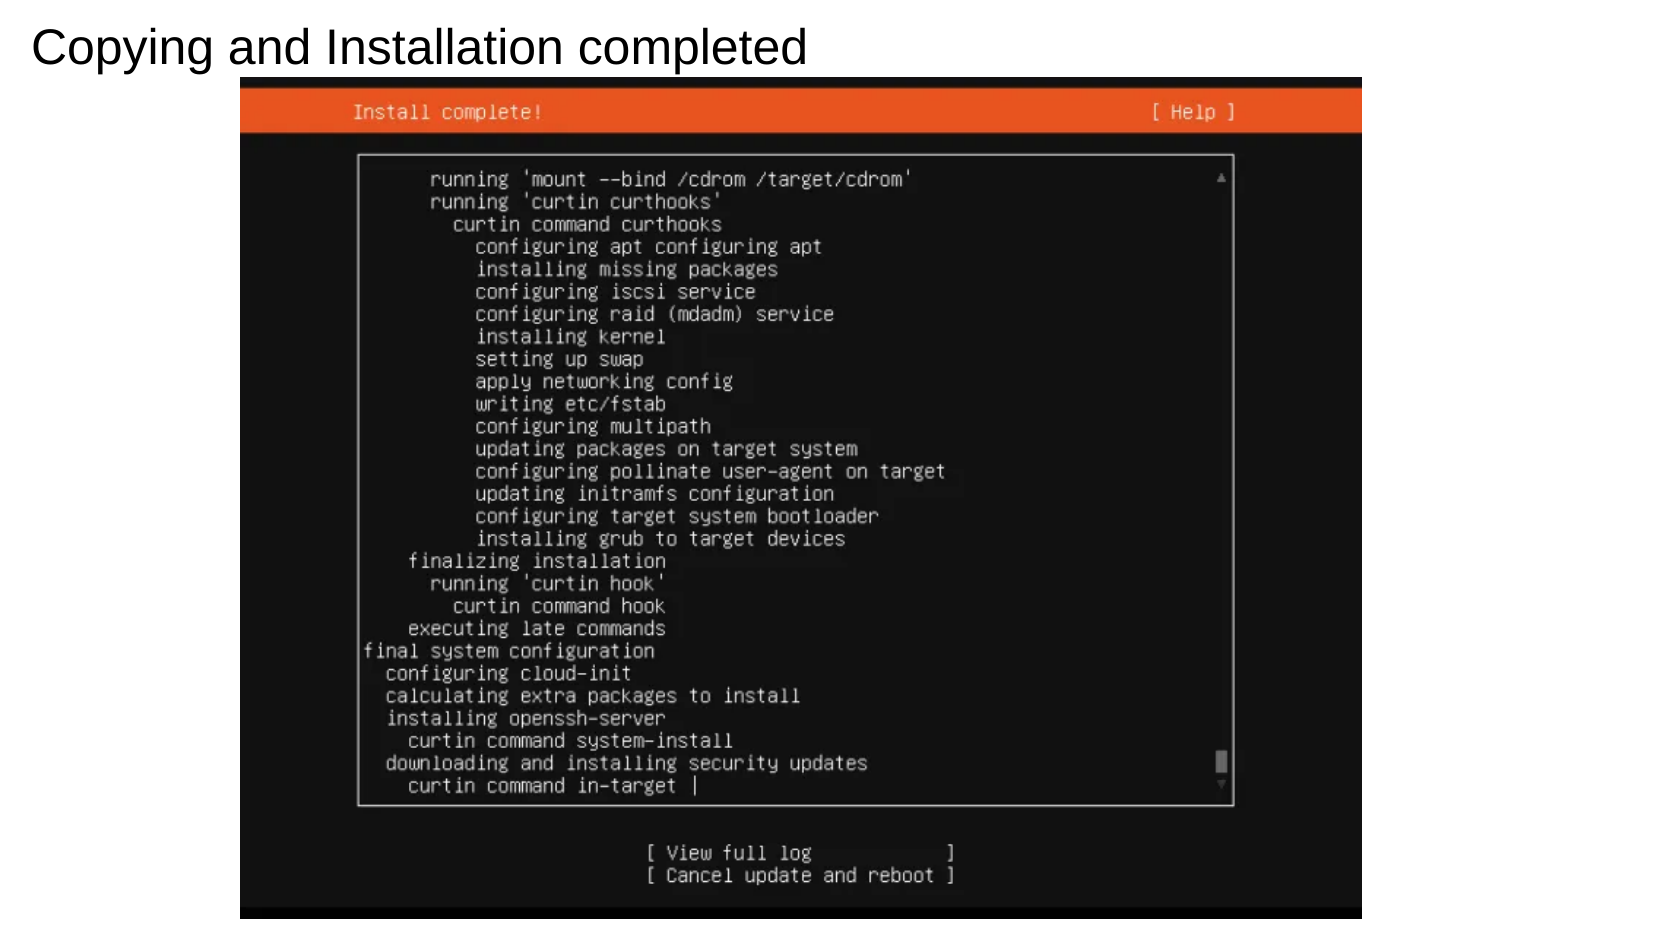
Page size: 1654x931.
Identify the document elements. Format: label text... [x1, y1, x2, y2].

picture [240, 77, 1362, 919]
subtitle Copying and Installation completed [31, 18, 1520, 349]
